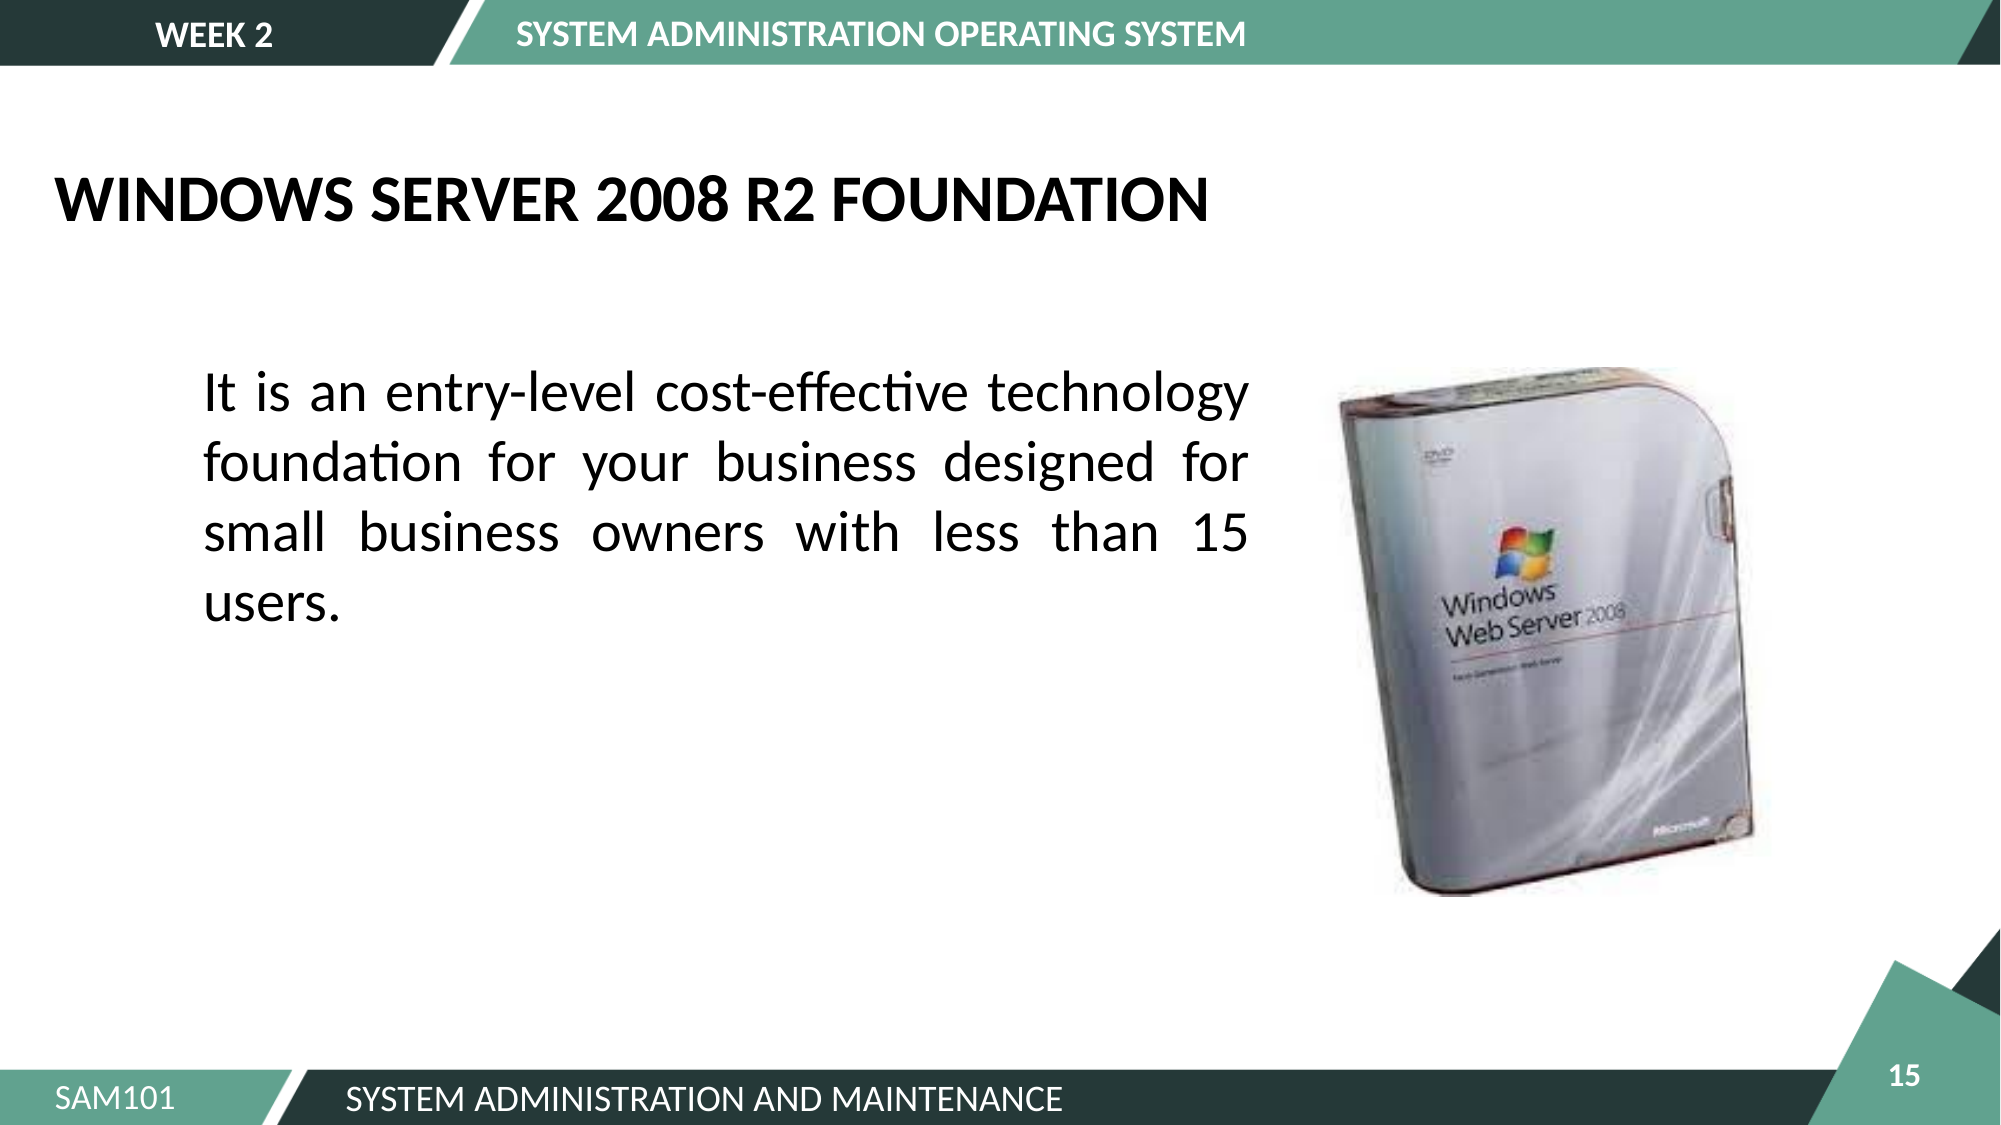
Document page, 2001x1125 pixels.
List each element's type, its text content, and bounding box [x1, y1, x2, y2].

text_box SAM101 [39, 1066, 233, 1125]
text_box It is an entry-level cost-effective technology foundation for your business designed for small business owners with less than 15 users. [188, 337, 1266, 708]
text_box SYSTEM ADMINISTRATION AND MAINTENANCE [330, 1066, 1332, 1125]
slide_number <number> [1486, 1042, 1937, 1103]
text_box WEEK 2 [98, 2, 331, 63]
text_box SYSTEM ADMINISTRATION OPERATING SYSTEM [501, 1, 1937, 62]
text_box WINDOWS SERVER 2008 R2 FOUNDATION [39, 148, 1241, 251]
picture [0, 0, 2001, 1125]
